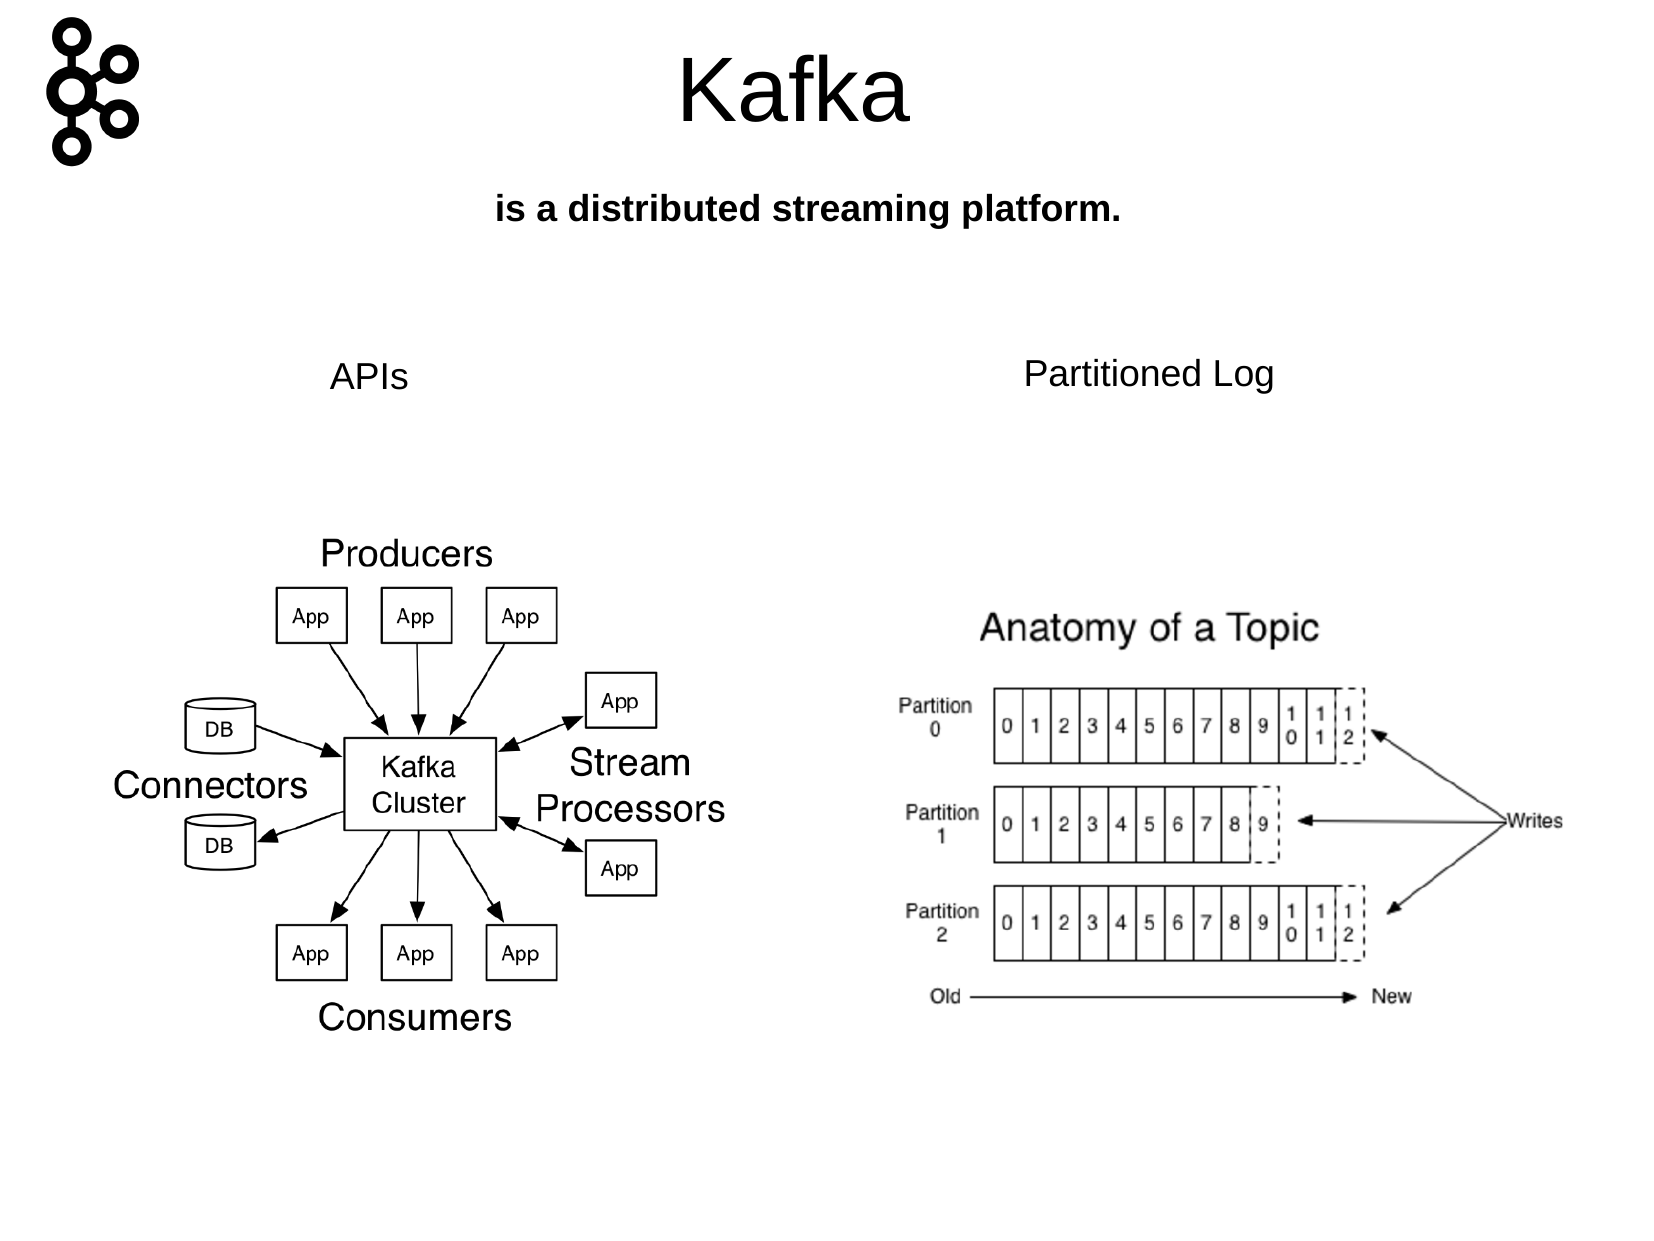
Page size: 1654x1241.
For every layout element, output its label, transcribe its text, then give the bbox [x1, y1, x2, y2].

text_box APIs [315, 348, 424, 406]
text_box is a distributed streaming platform. [480, 180, 1138, 237]
title Kafka [626, 30, 961, 151]
text_box Partitioned Log [1008, 345, 1291, 402]
picture [0, 0, 185, 185]
picture [70, 479, 766, 1058]
picture [830, 571, 1606, 1036]
